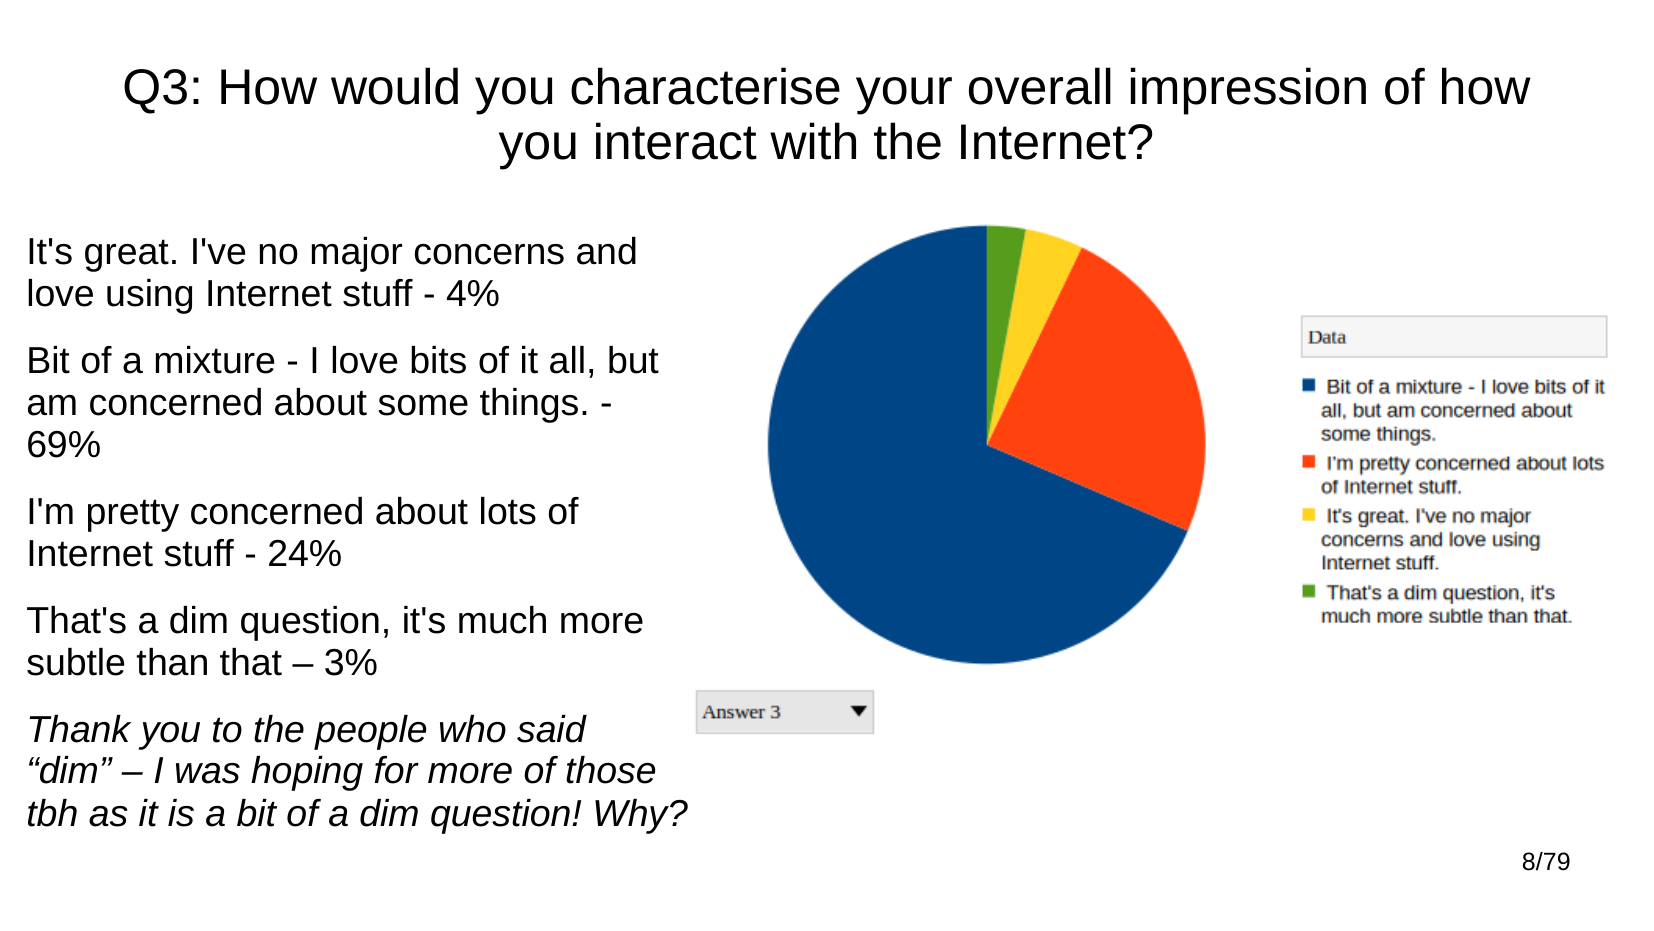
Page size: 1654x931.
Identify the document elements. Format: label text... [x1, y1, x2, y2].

text_box It's great. I've no major concerns and love using Internet stuff - 4% Bit of a mixture - I love bits of it all, but am concerned about some things. - 69% I'm pretty concerned about lots of Internet stuff - 24% That's a dim question, it's much more subtle than that – 3% Thank you to the people who said “dim” – I was hoping for more of those tbh as it is a bit of a dim question! Why? [11, 223, 709, 926]
title Q3: How would you characterise your overall impression of how you interact with the Internet? [82, 37, 1571, 193]
picture [679, 206, 1625, 739]
